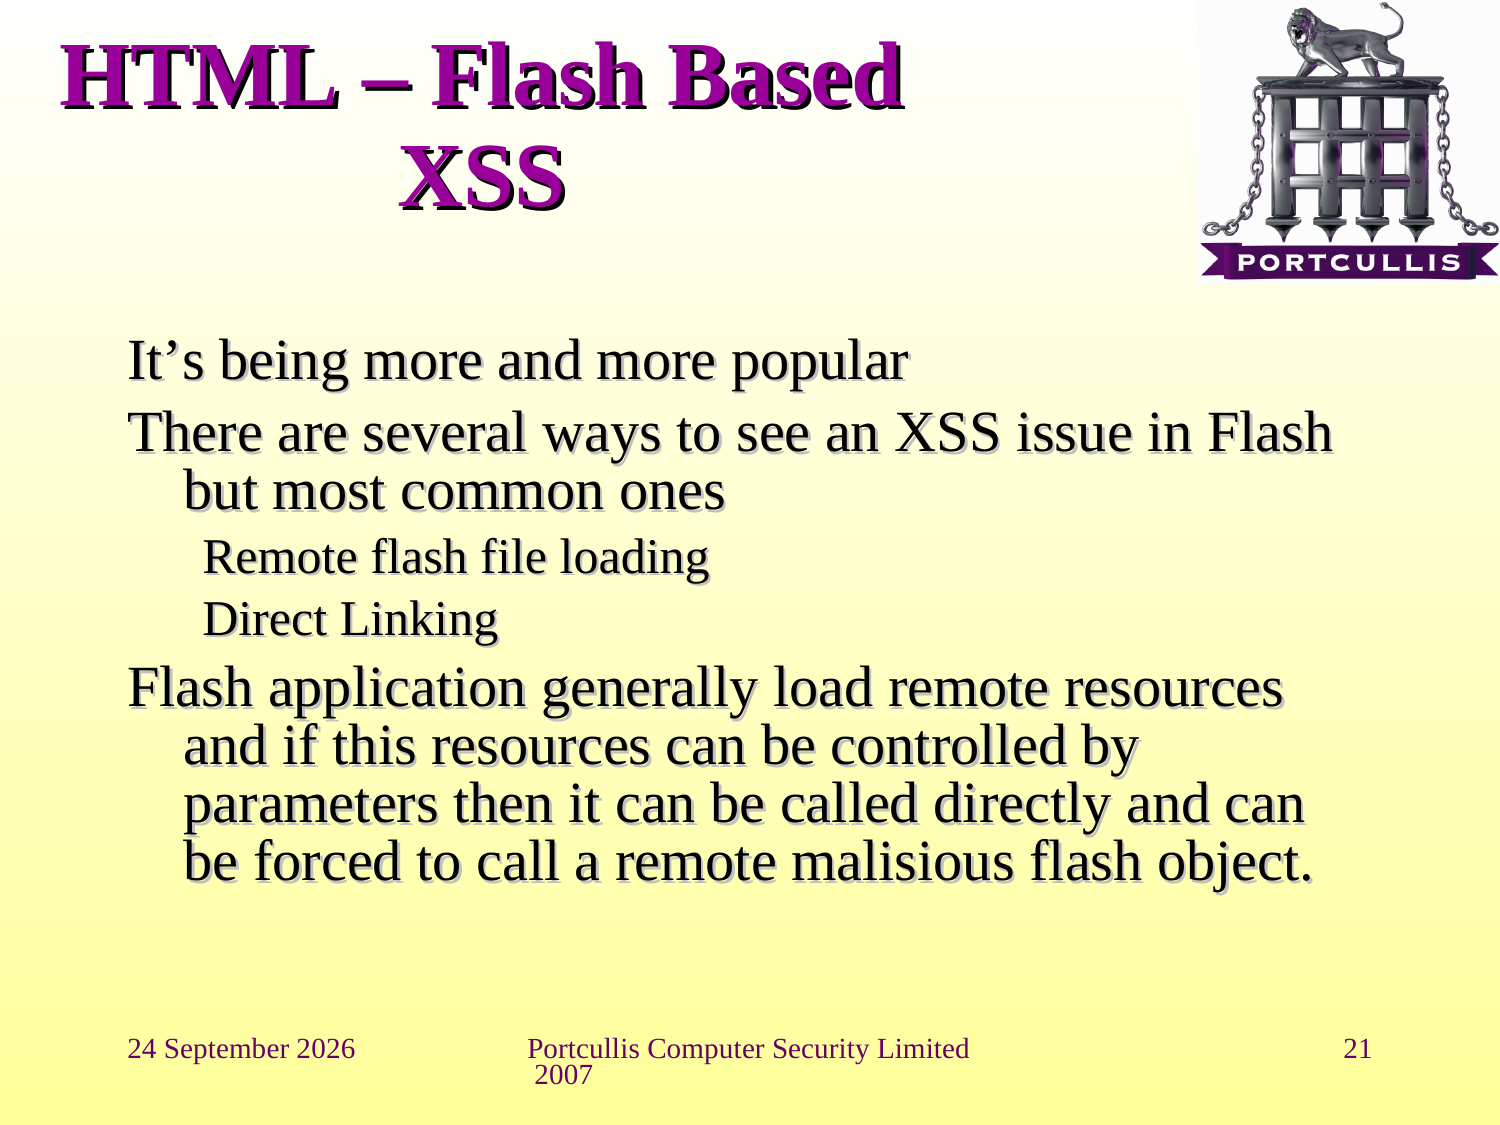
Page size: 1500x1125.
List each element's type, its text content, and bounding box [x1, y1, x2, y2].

list It’s being more and more popular There are several ways to see an XSS issue in Flash but most common ones Remote flash file loading Direct Linking Flash application generally load remote resources and if this resources can be controlled by parameters then it can be called directly and can be forced to call a remote malisious flash object. [112, 324, 1388, 1001]
picture [1198, 0, 1500, 283]
title HTML – Flash Based XSS [0, 0, 963, 250]
